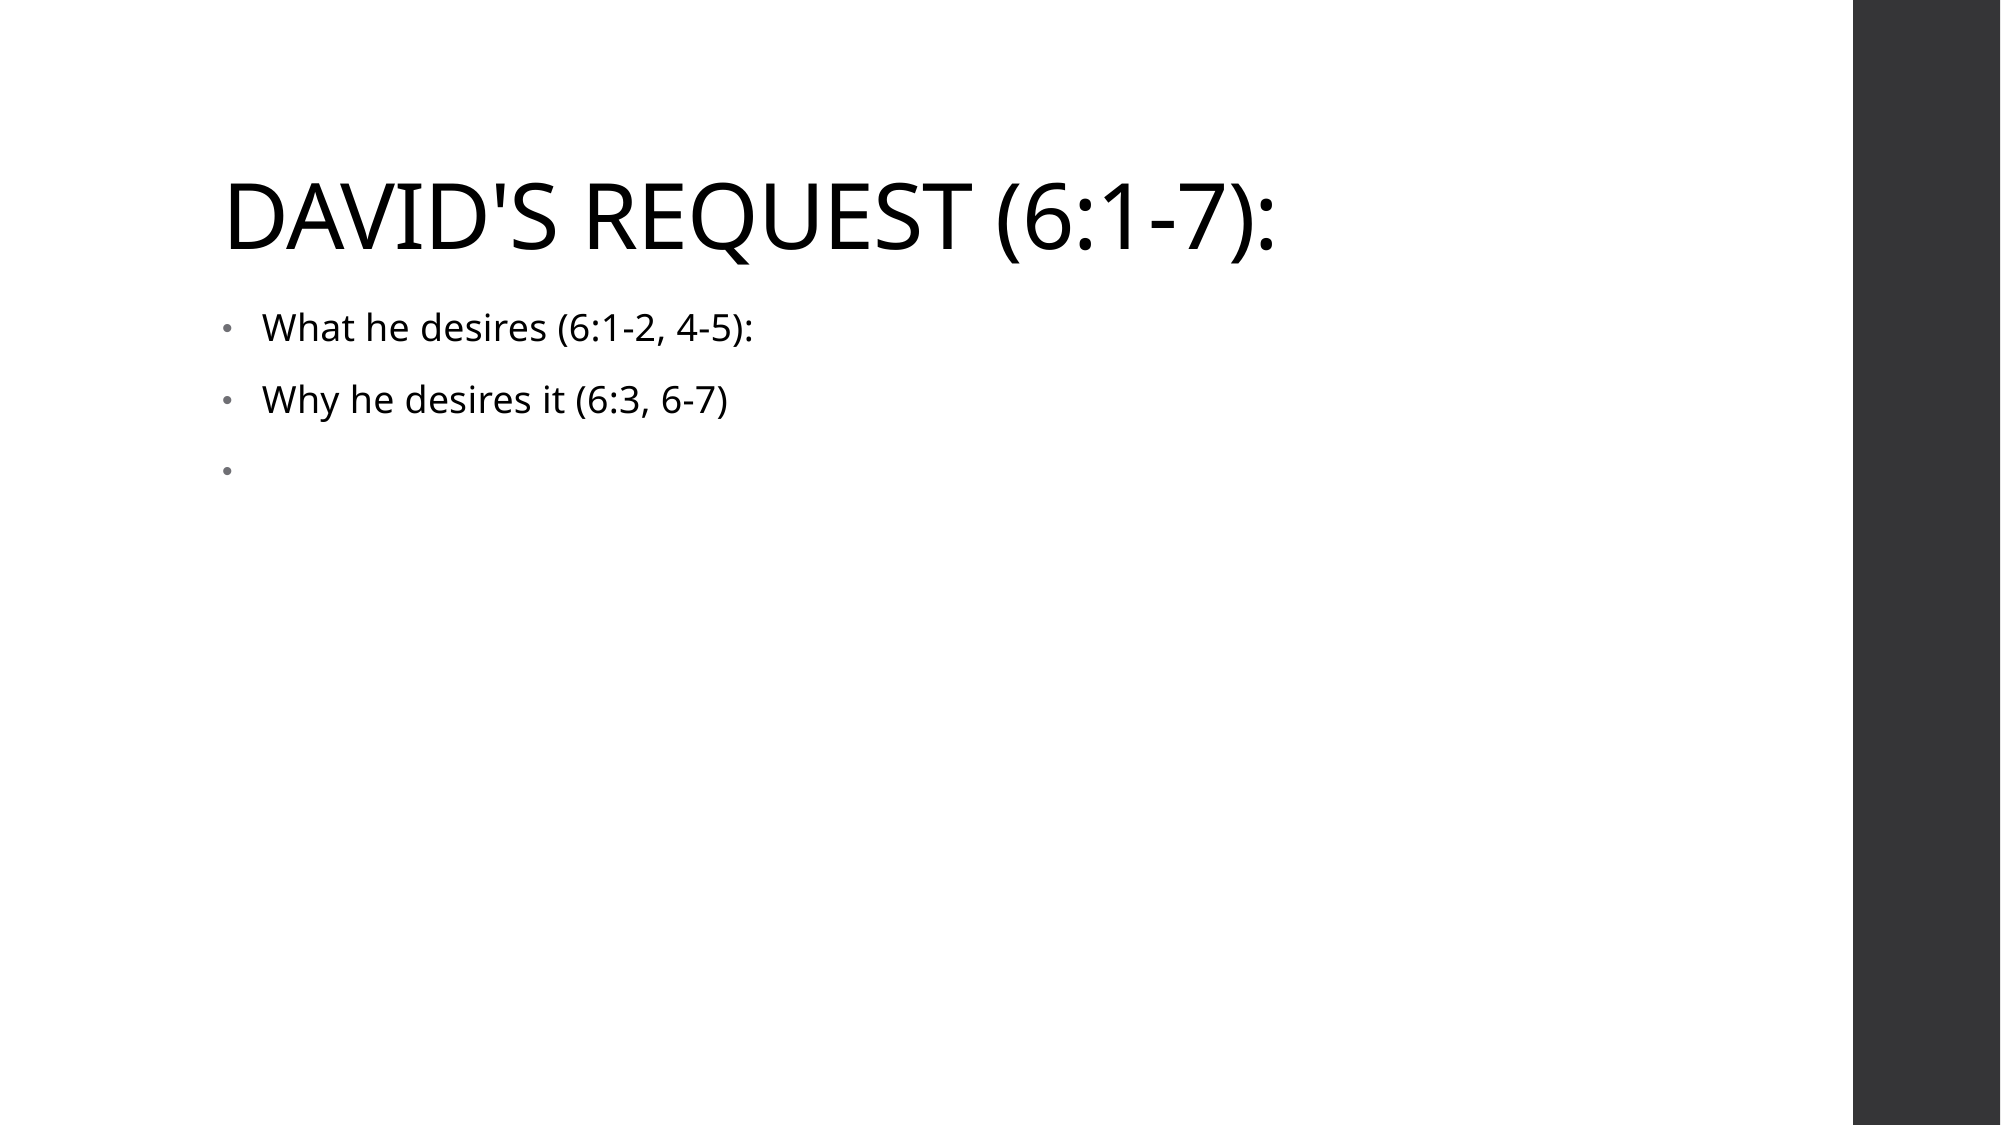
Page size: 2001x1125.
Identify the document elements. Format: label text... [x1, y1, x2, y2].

list What he desires (6:1-2, 4-5): Why he desires it (6:3, 6-7) [206, 299, 1617, 1014]
title DAVID'S REQUEST (6:1-7): [206, 60, 1797, 278]
